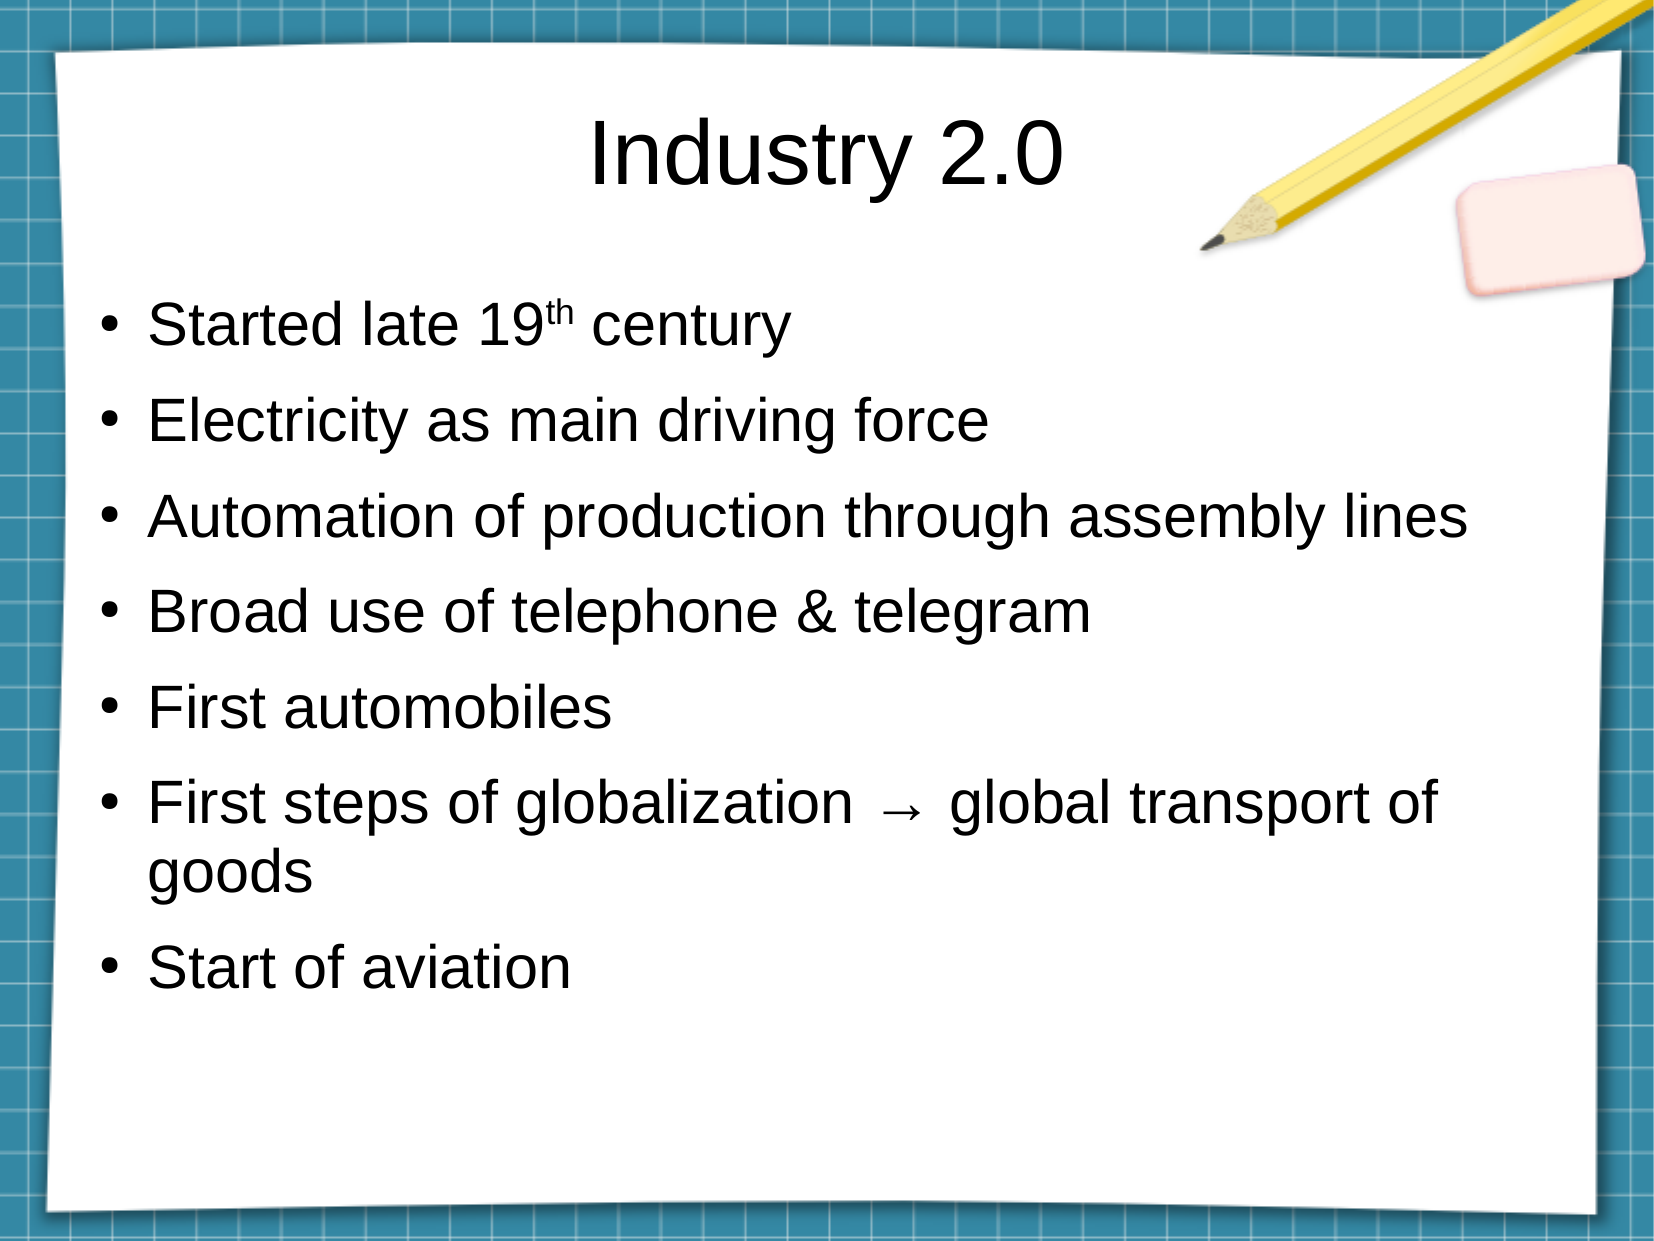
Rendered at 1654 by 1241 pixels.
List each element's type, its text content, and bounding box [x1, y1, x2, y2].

title Industry 2.0 [82, 49, 1571, 257]
list Started late 19th century Electricity as main driving force Automation of production through assembly lines Broad use of telephone & telegram First automobiles First steps of globalization → global transport of goods Start of aviation [82, 290, 1571, 1010]
picture [0, 0, 1654, 1241]
